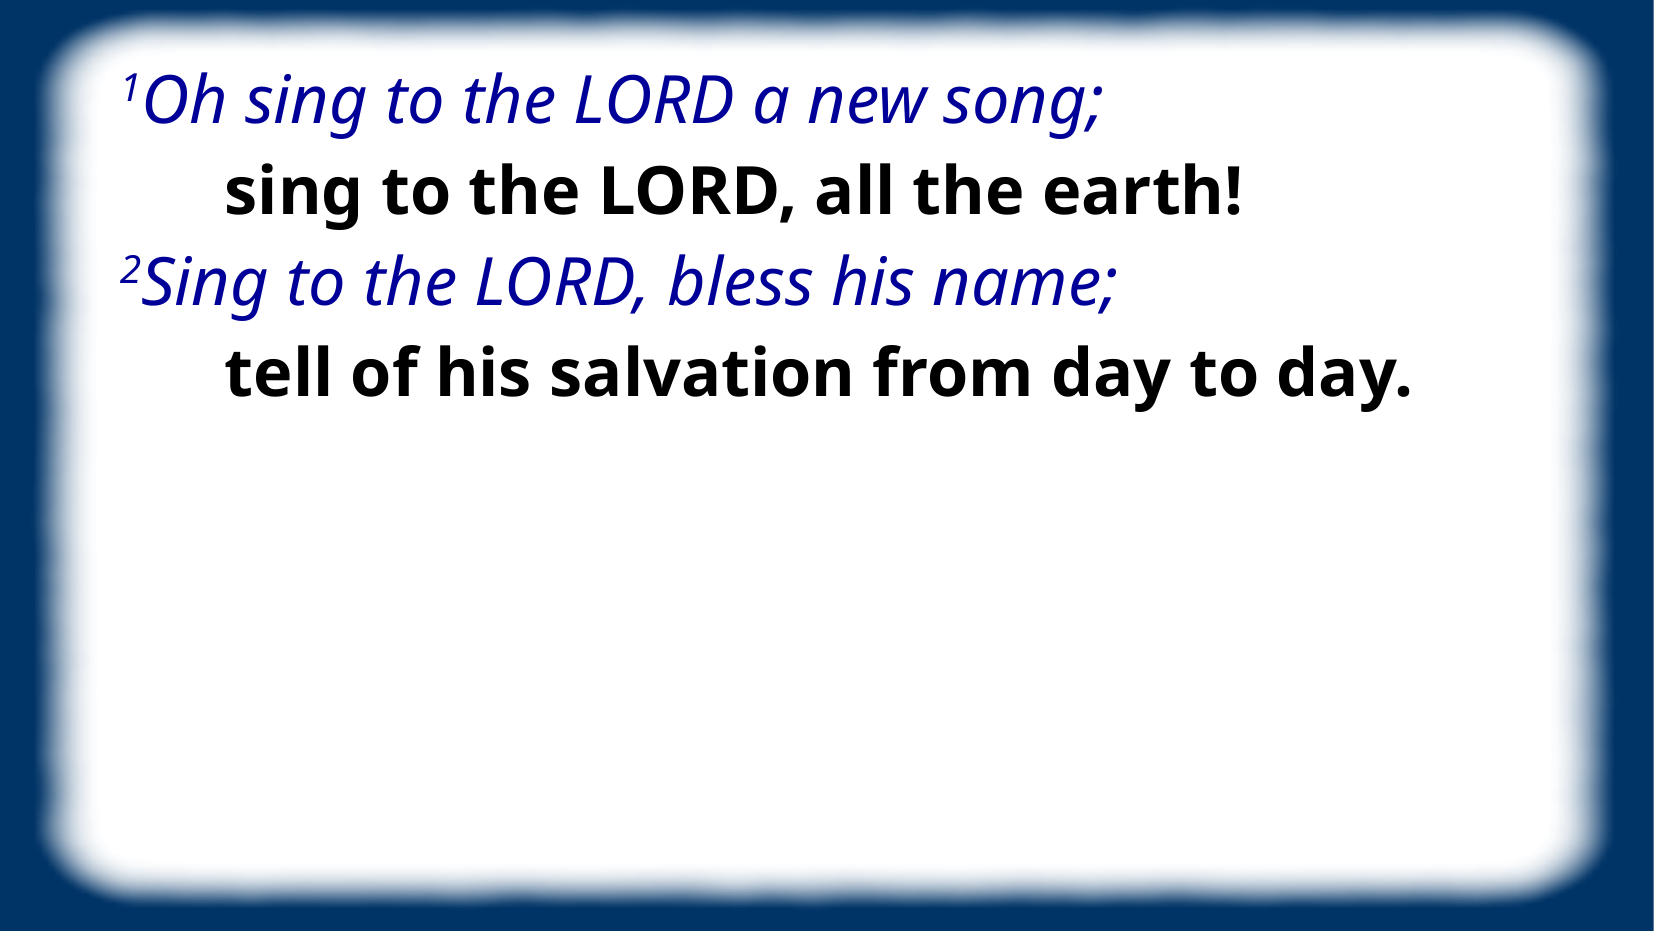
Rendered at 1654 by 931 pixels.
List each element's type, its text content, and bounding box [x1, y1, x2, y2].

text_box 1Oh sing to the LORD a new song; sing to the LORD, all the earth! 2Sing to the LORD, bless his name; tell of his salvation from day to day. [105, 45, 1531, 436]
picture [0, 0, 1654, 931]
